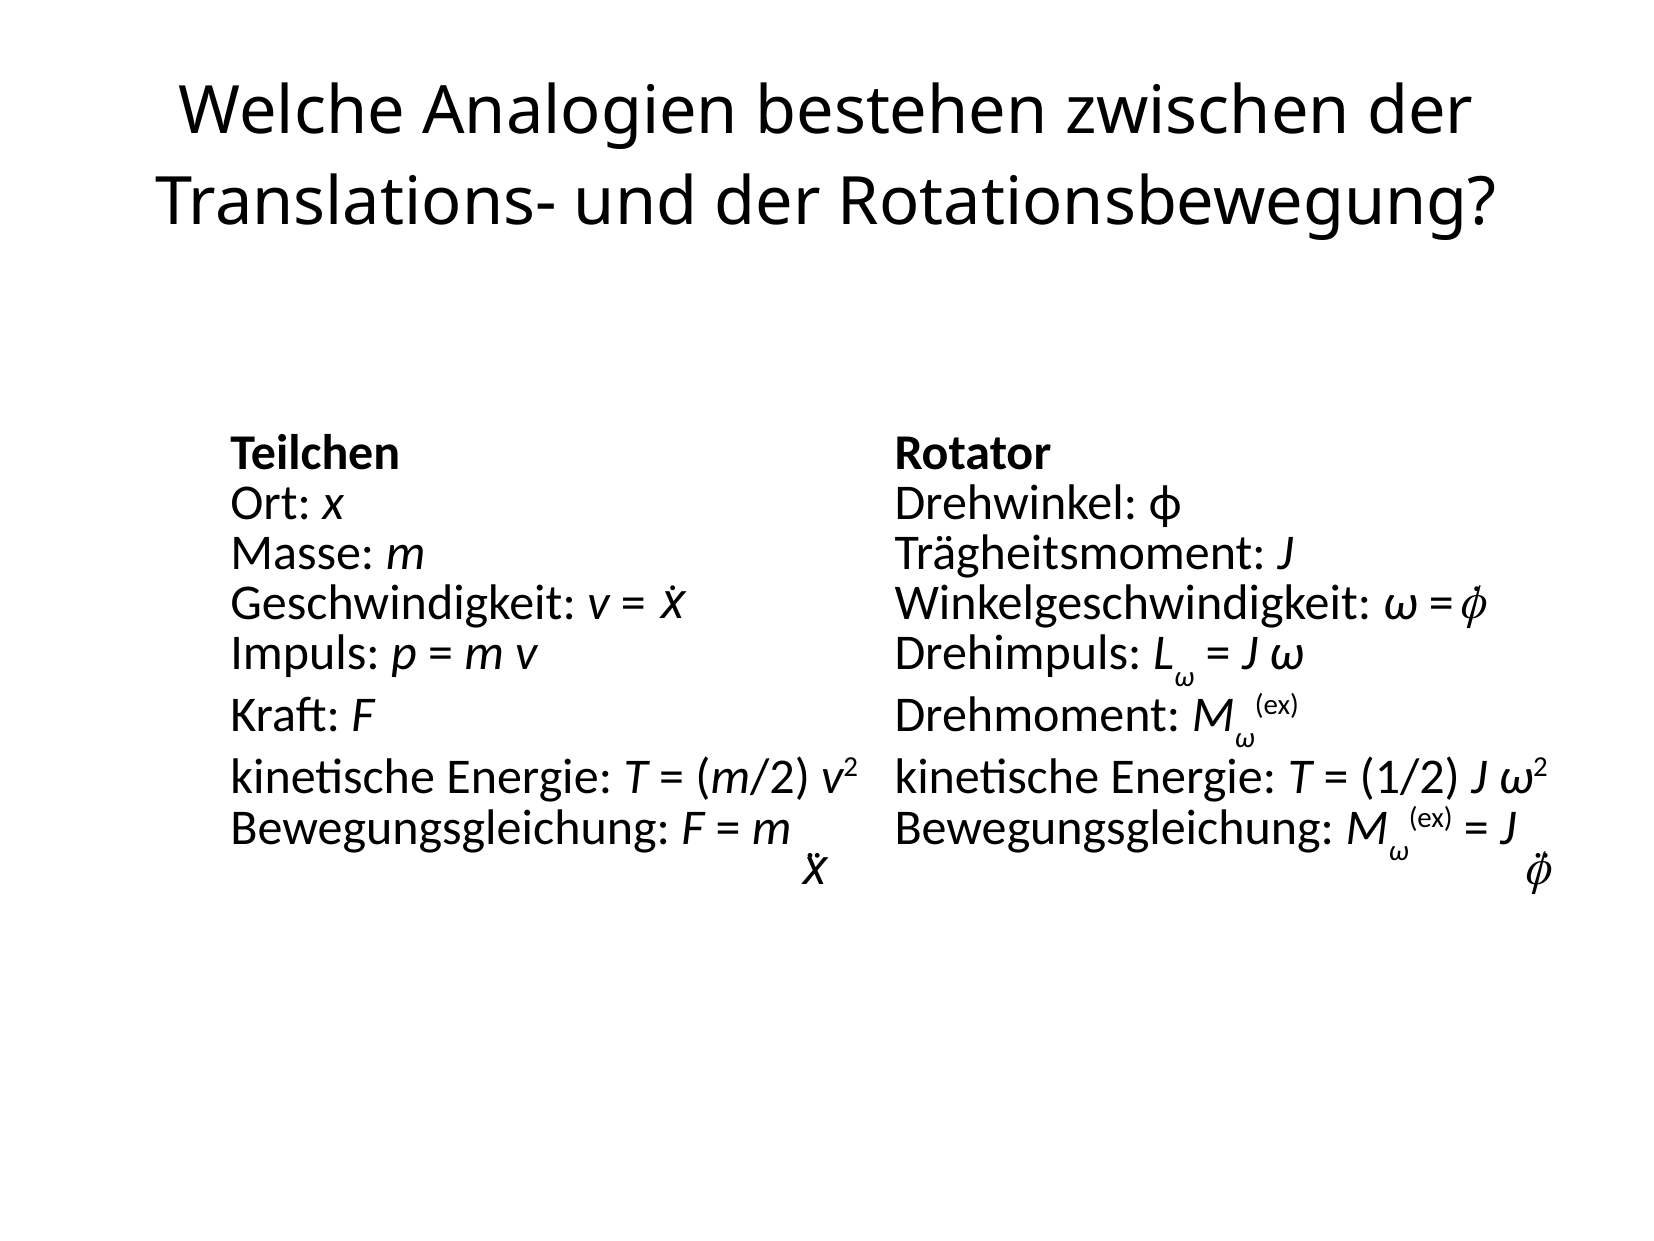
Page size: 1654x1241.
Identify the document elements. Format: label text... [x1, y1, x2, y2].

chart [1516, 850, 1566, 898]
chart [651, 571, 695, 633]
title Welche Analogien bestehen zwischen der Translations- und der Rotationsbewegung? [82, 49, 1571, 257]
subtitle Teilchen Rotator Ort: x Drehwinkel: ϕ Masse: m Trägheitsmoment: J Geschwindigkeit: v = Winkelgeschwindigkeit: ω = Impuls: p = m v Drehimpuls: Lω = J ω Kraft: F Drehmoment: Mω(ex) kinetische Energie: T = (m/2) v2 kinetische Energie: T = (1/2) J ω2 Bewegungsgleichung: F = m Bewegungsgleichung: Mω(ex) = J [82, 290, 1571, 1010]
chart [1451, 584, 1501, 632]
chart [793, 837, 837, 899]
